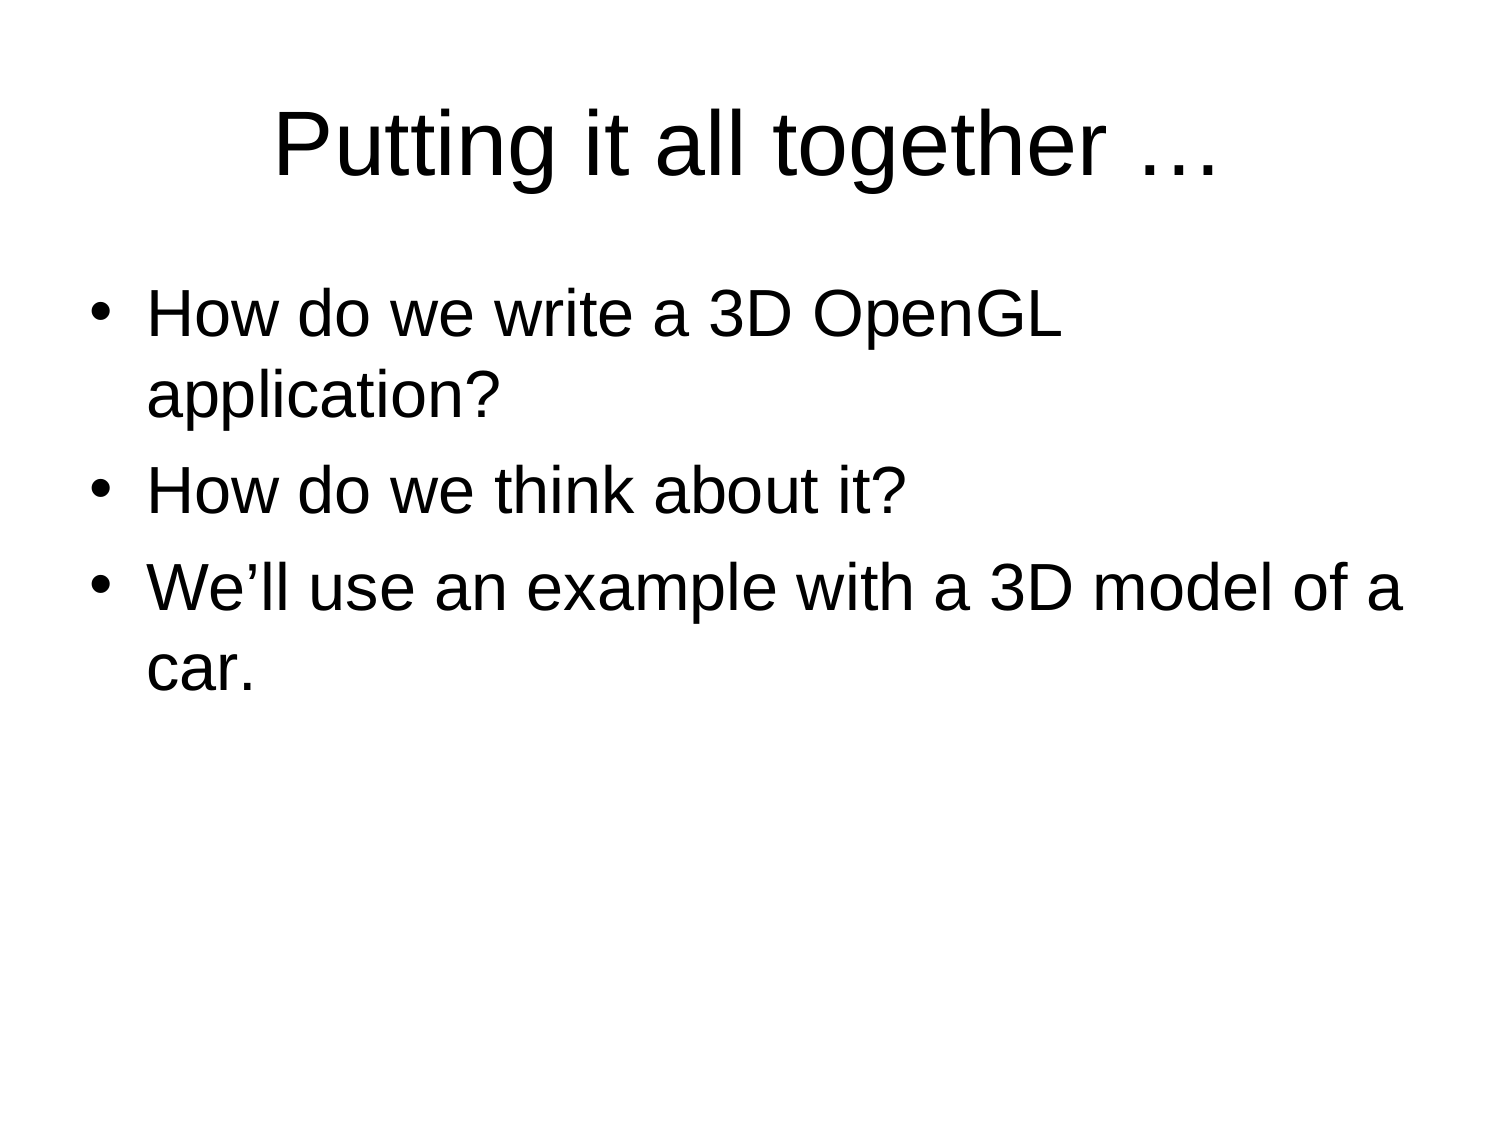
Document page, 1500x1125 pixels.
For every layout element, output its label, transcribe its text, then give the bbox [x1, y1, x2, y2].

title Putting it all together … [75, 45, 1426, 233]
list How do we write a 3D OpenGL application? How do we think about it? We’ll use an example with a 3D model of a car. [75, 262, 1426, 1006]
